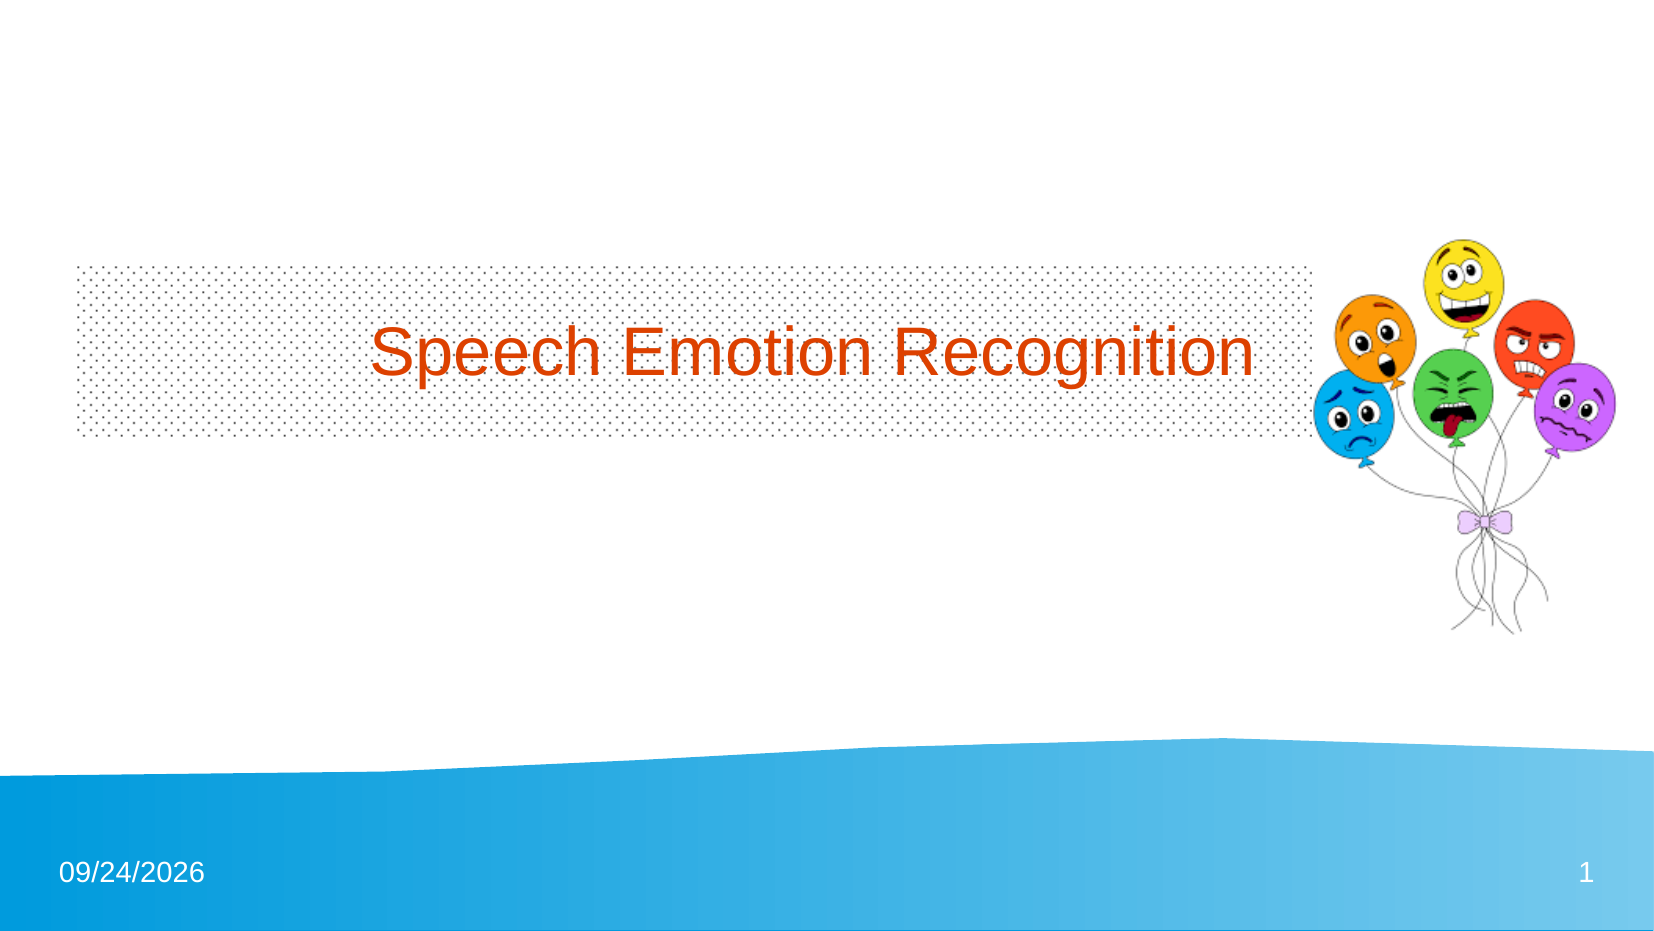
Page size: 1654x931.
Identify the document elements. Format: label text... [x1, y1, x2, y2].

title Speech Emotion Recognition [75, 262, 1312, 440]
picture [1312, 235, 1619, 638]
